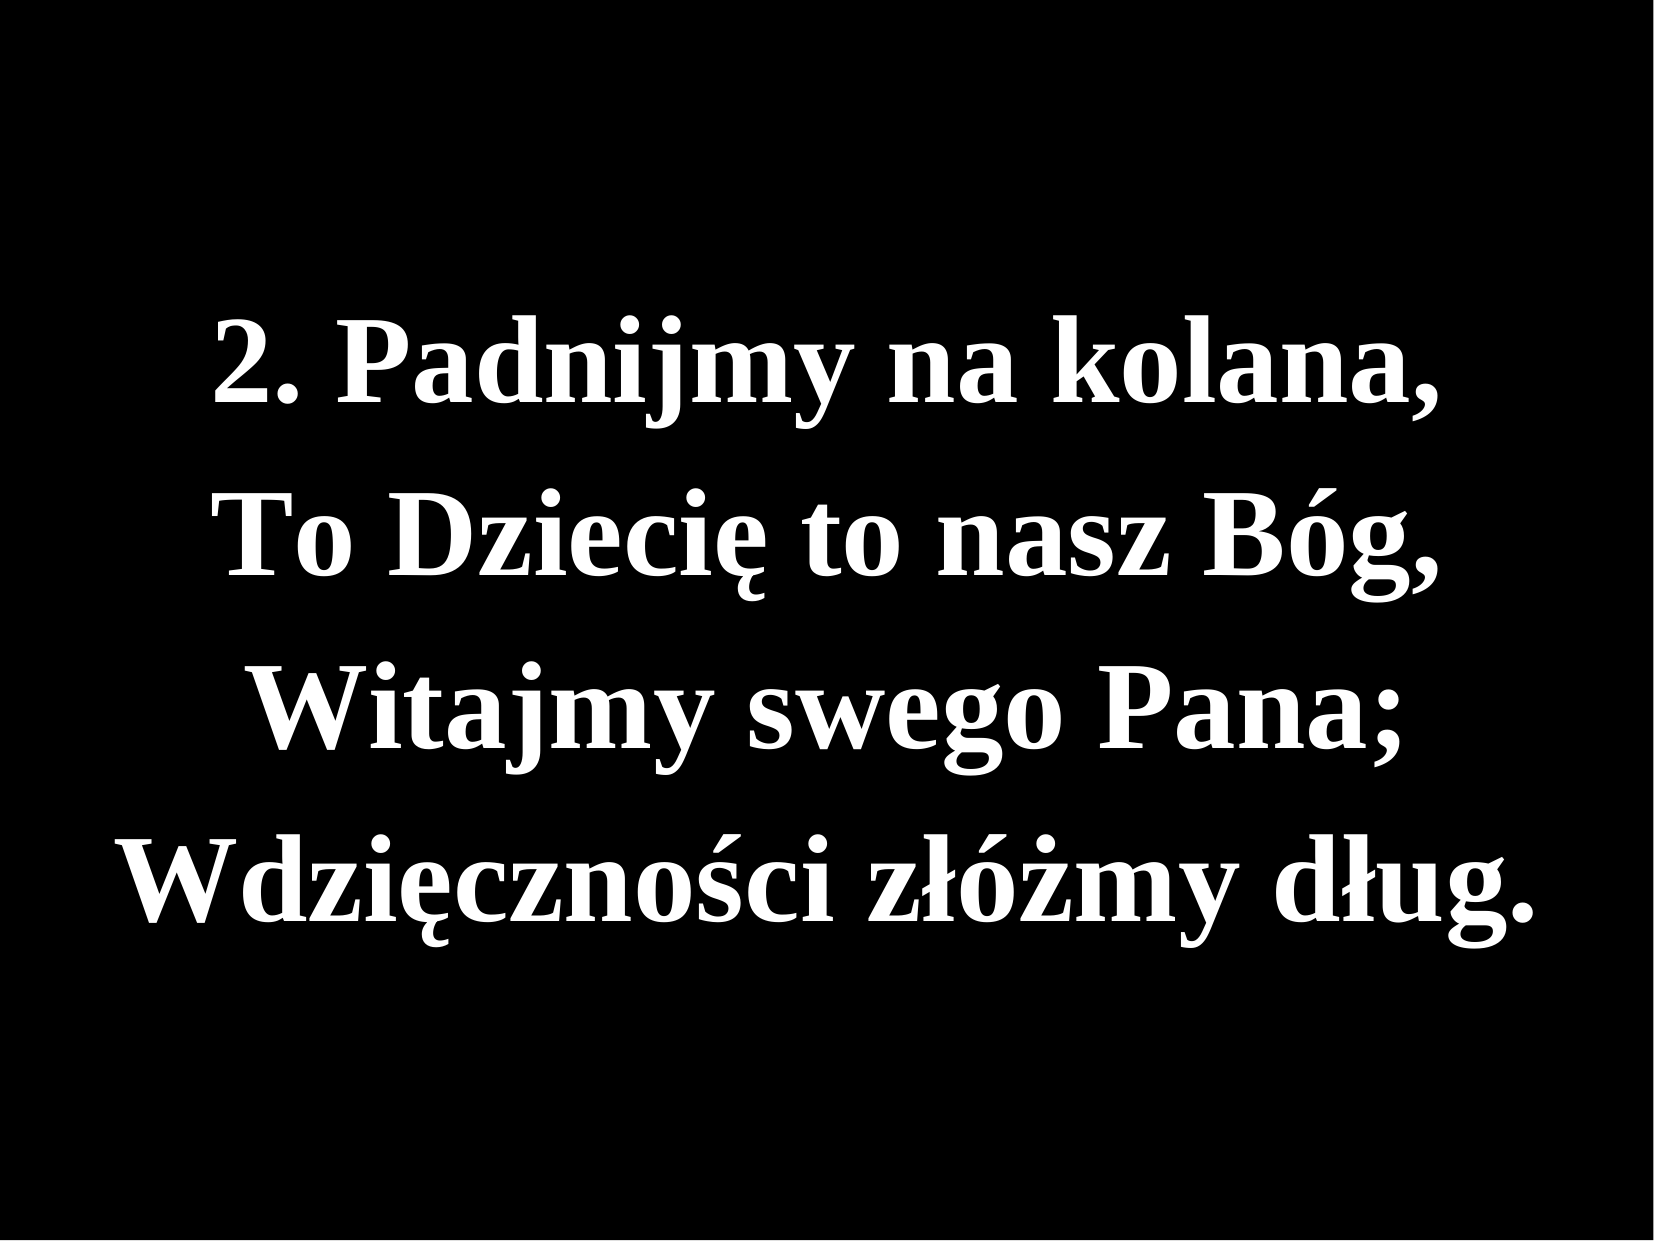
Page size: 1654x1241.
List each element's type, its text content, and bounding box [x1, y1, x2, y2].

title 2. Padnijmy na kolana, ppp To Dziecię to nasz Bóg, ppp Witajmy swego Pana; ppp Wdzięczności złóżmy dług. [0, 0, 1654, 1241]
